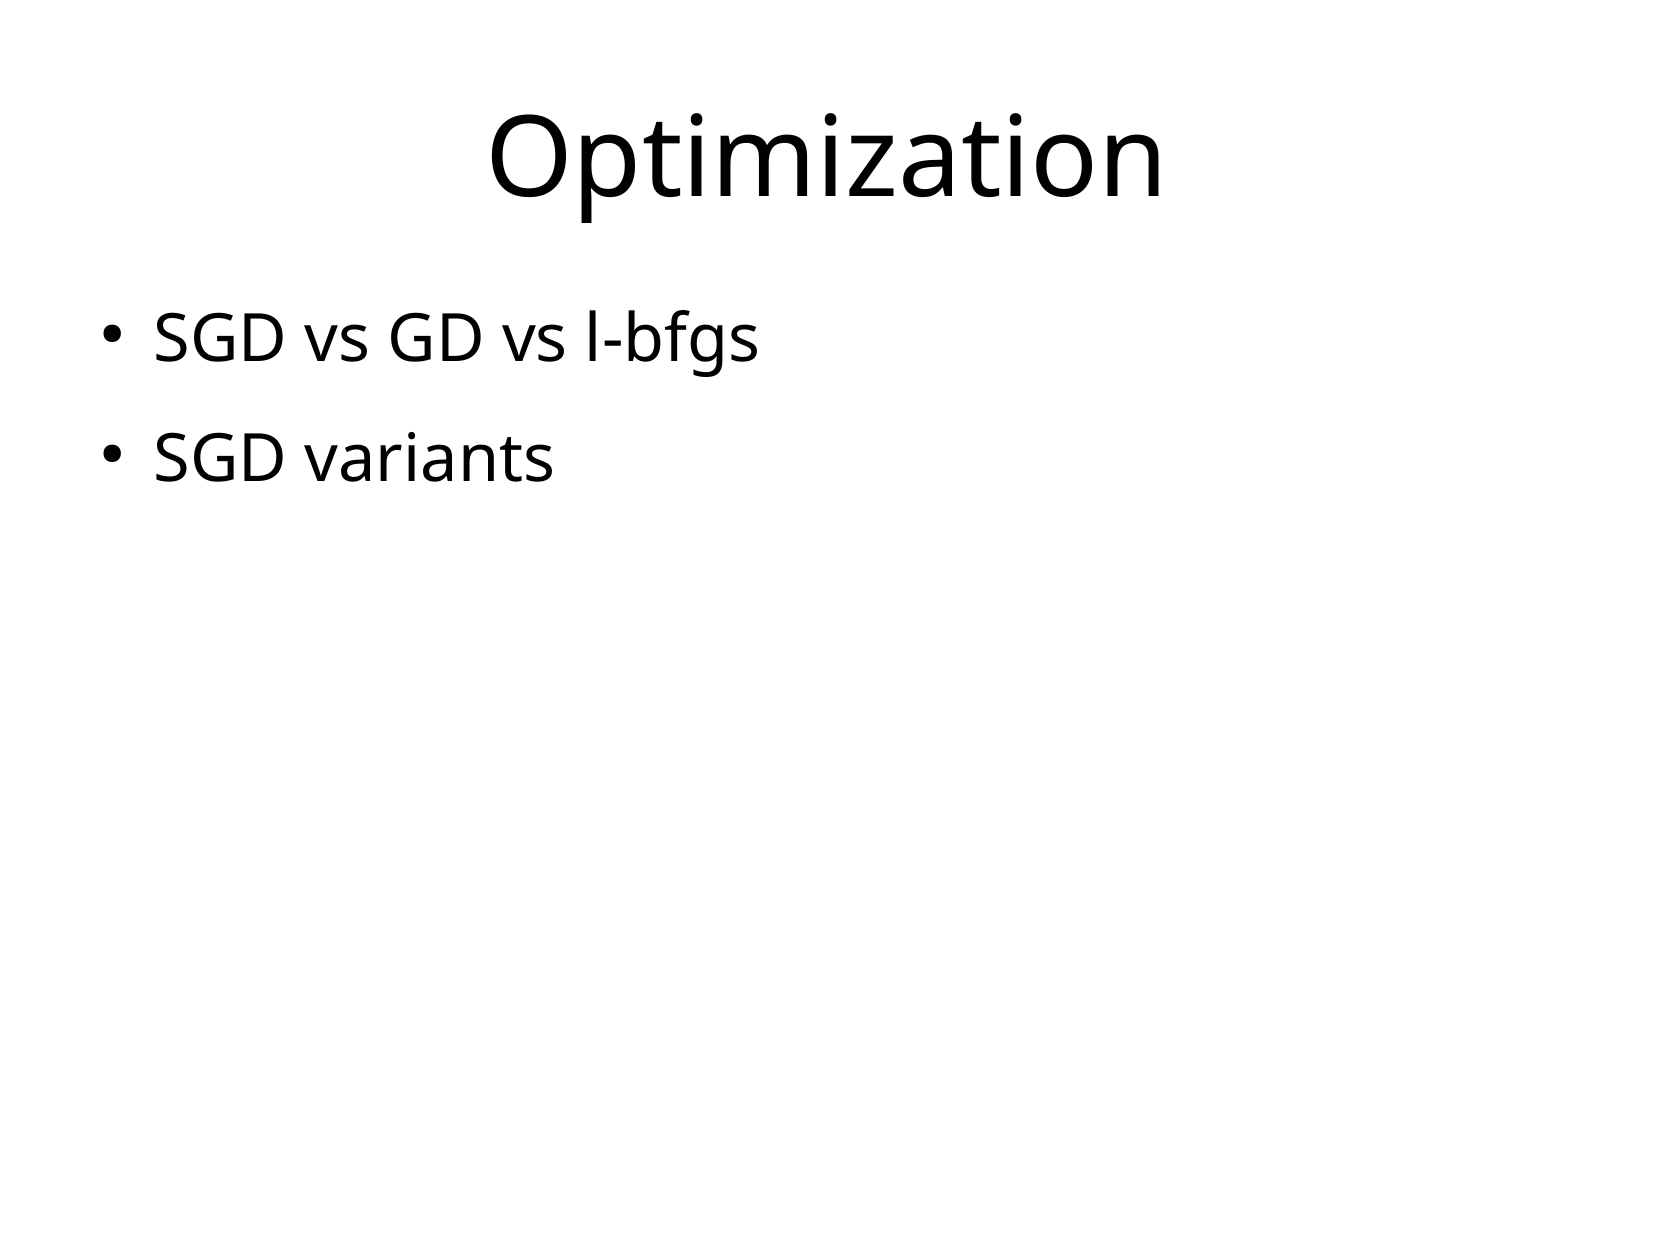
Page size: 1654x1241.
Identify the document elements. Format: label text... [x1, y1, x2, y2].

list SGD vs GD vs l-bfgs SGD variants [82, 290, 1571, 1010]
title Optimization [82, 49, 1571, 257]
